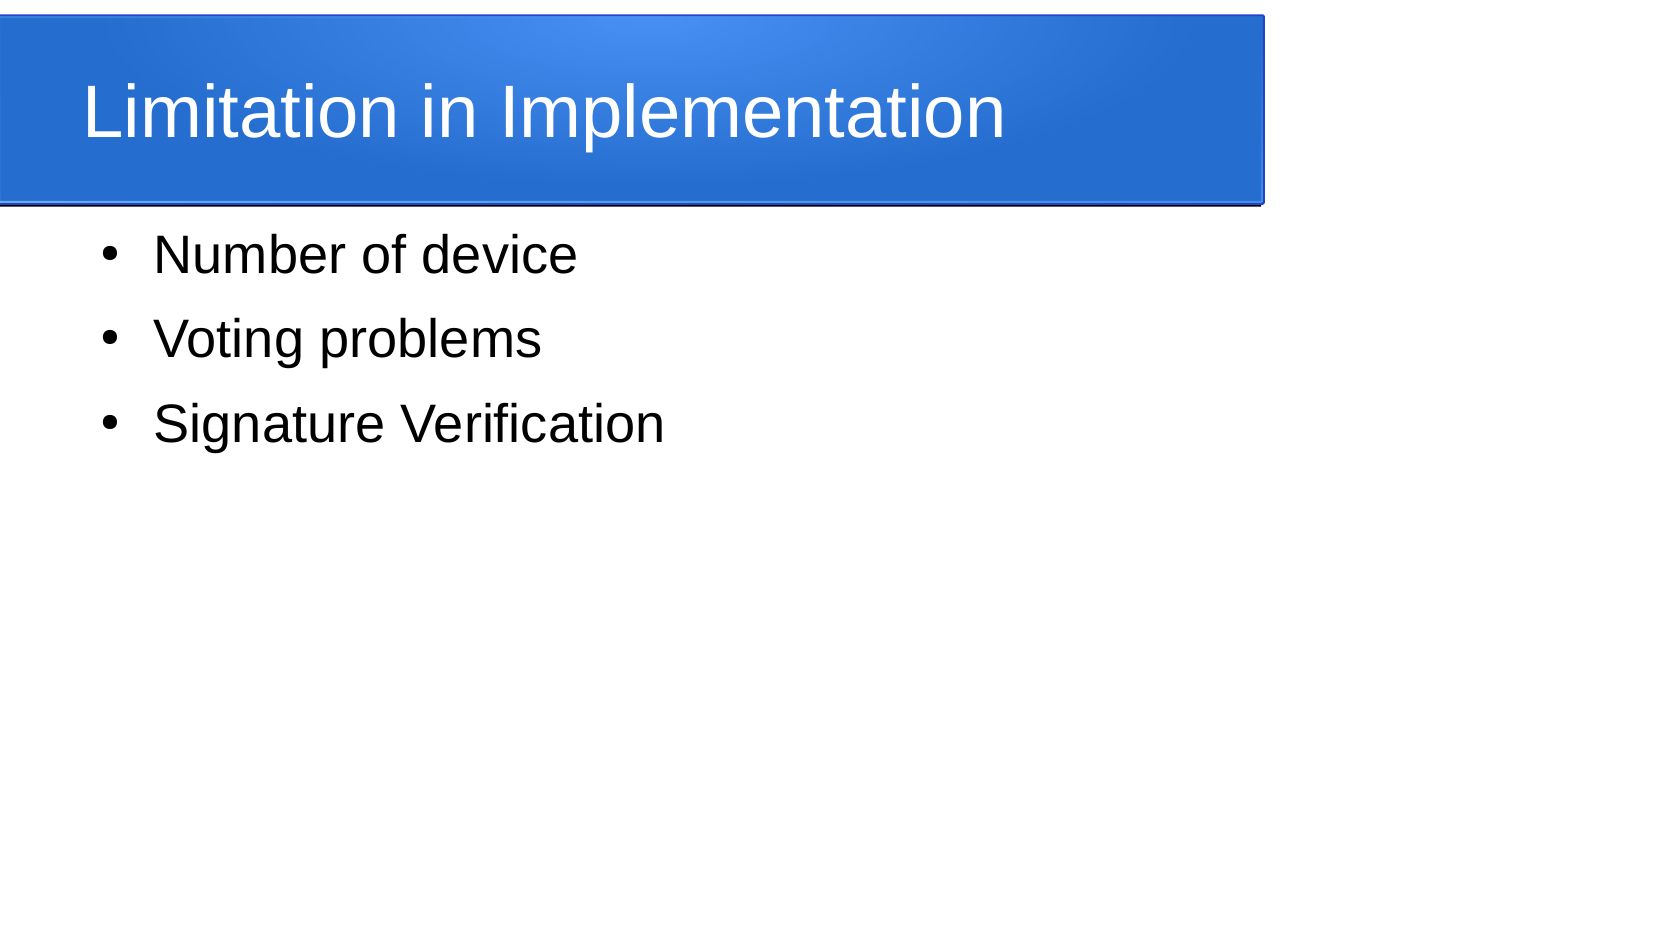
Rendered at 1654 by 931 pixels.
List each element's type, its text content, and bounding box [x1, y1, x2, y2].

list Number of device Voting problems Signature Verification [82, 224, 1571, 764]
title Limitation in Implementation [82, 35, 1235, 189]
